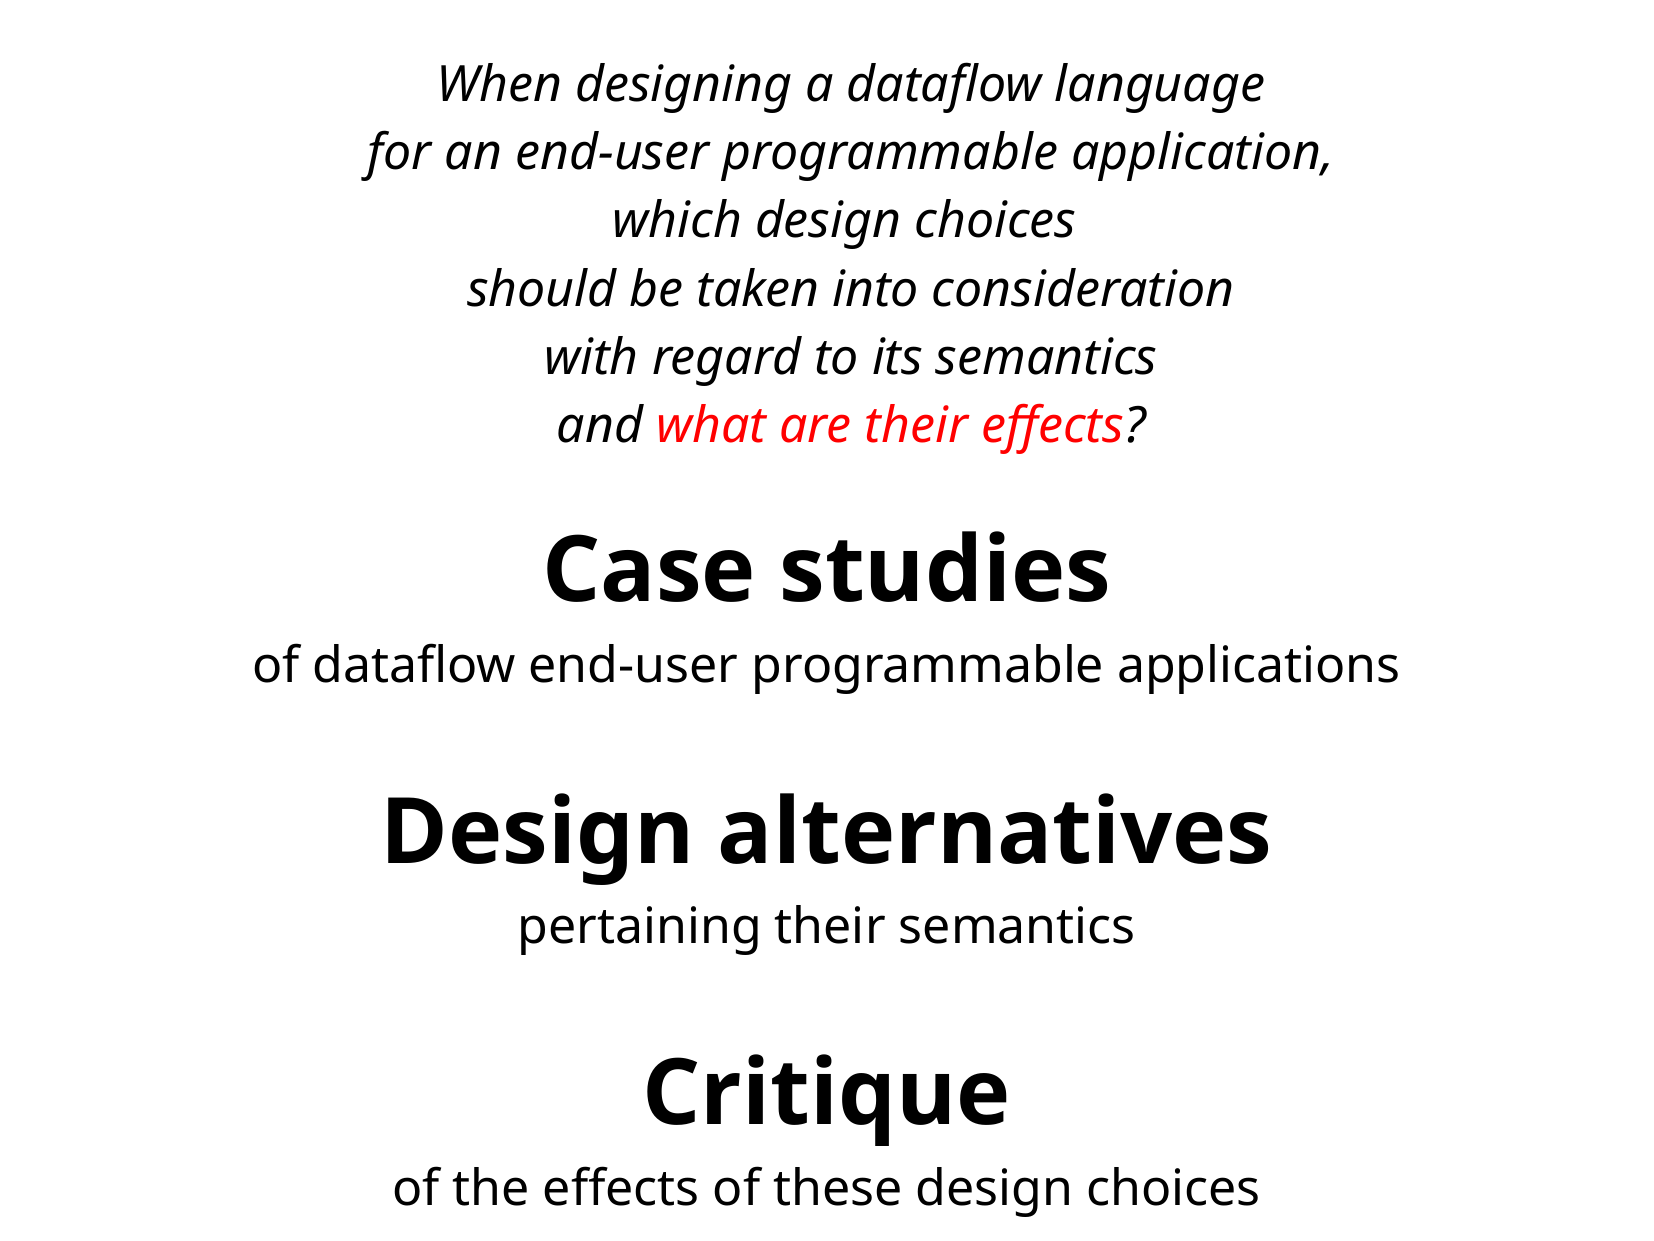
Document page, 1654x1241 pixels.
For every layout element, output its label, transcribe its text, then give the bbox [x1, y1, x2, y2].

subtitle When designing a dataflow language for an end-user programmable application, which design choices should be taken into consideration with regard to its semantics and what are their effects? [345, 49, 1358, 457]
text_box Case studies of dataflow end-user programmable applications Design alternatives pertaining their semantics Critique of the effects of these design choices [181, 503, 1472, 1179]
